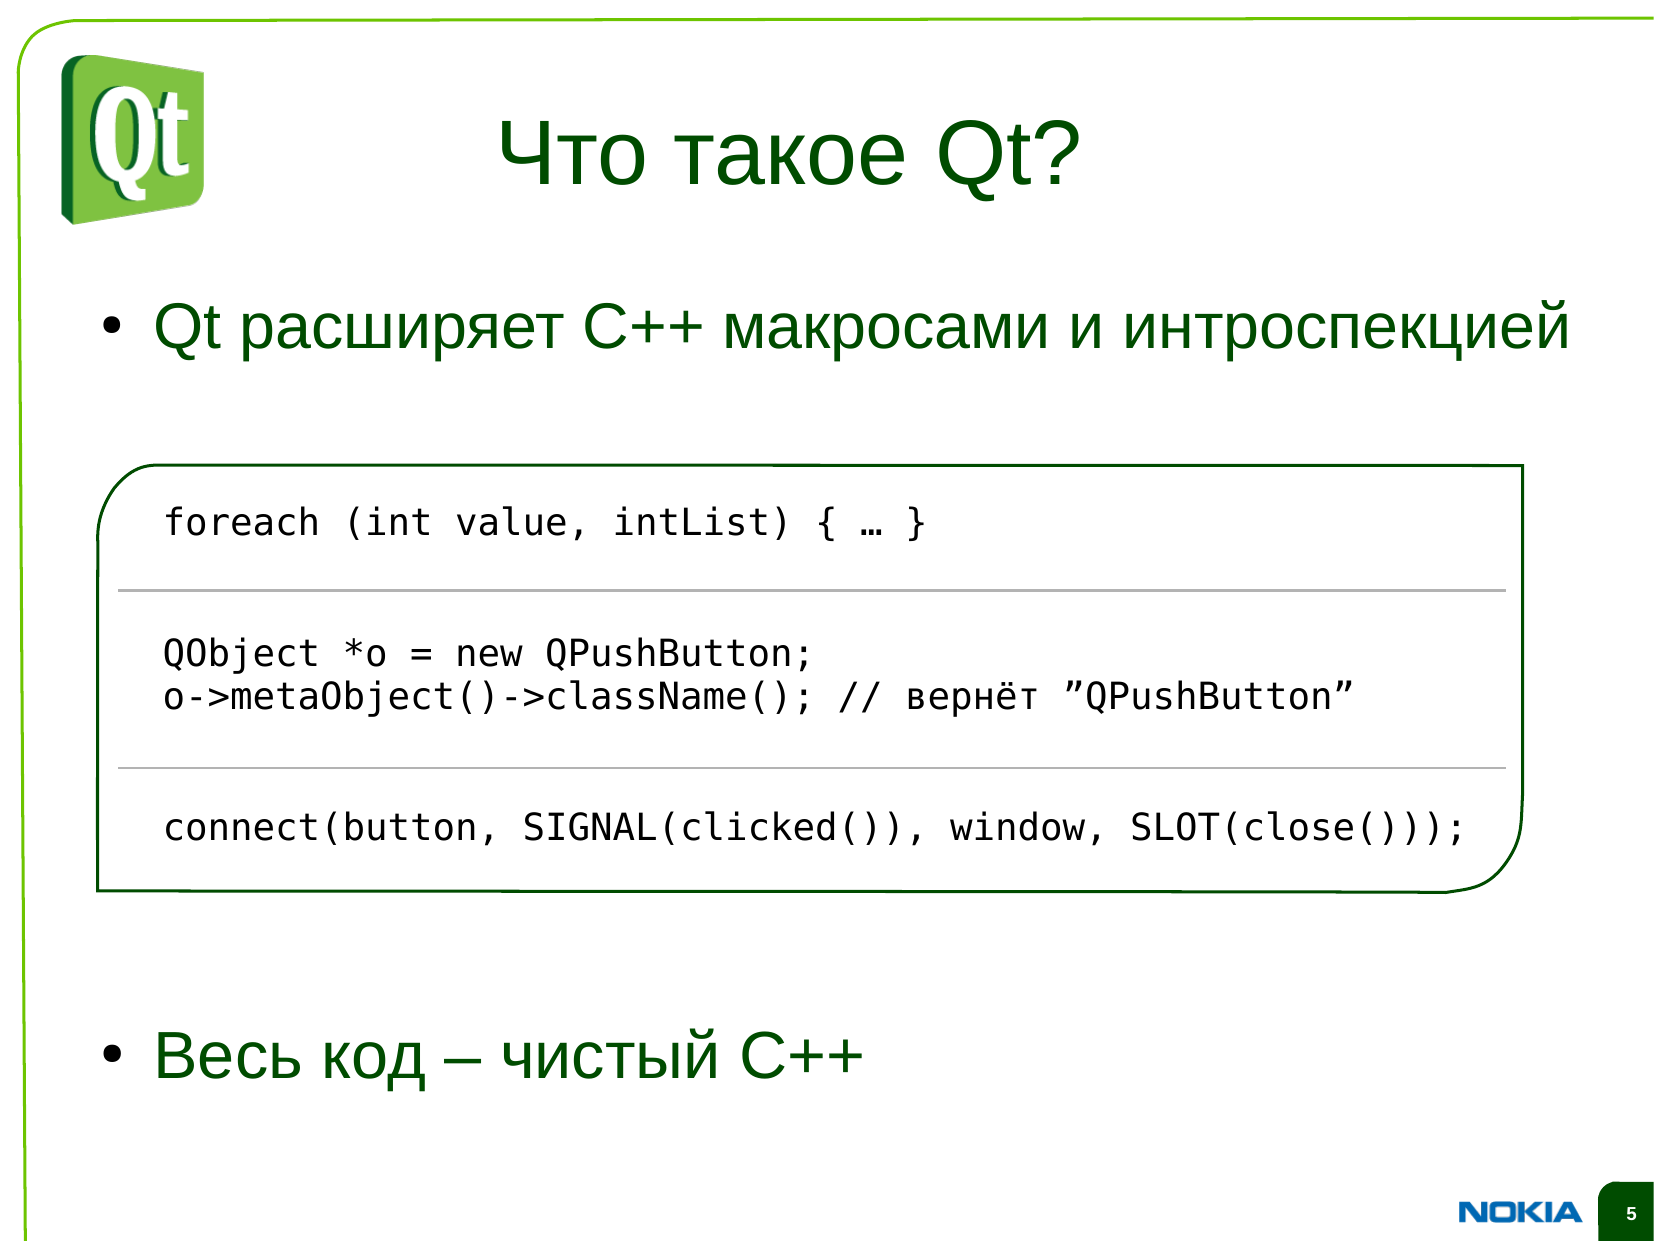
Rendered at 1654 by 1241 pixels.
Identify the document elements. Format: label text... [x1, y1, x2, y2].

title Что такое Qt? [251, 49, 1327, 257]
picture [61, 55, 204, 225]
text_box foreach (int value, intList) { … } QObject *o = new QPushButton; o->metaObject()->className(); // вернёт ”QPushButton” connect(button, SIGNAL(clicked()), window, SLOT(close())); [147, 769, 1483, 857]
text_box foreach (int value, intList) { … } QObject *o = new QPushButton; o->metaObject()->className(); // вернёт ”QPushButton” connect(button, SIGNAL(clicked()), window, SLOT(close())); [147, 592, 1483, 767]
picture [1459, 1201, 1583, 1223]
list Qt расширяет C++ макросами и интроспекцией Весь код – чистый C++ [82, 290, 1576, 1094]
text_box foreach (int value, intList) { … } QObject *o = new QPushButton; o->metaObject()->className(); // вернёт ”QPushButton” connect(button, SIGNAL(clicked()), window, SLOT(close())); [147, 493, 1483, 589]
